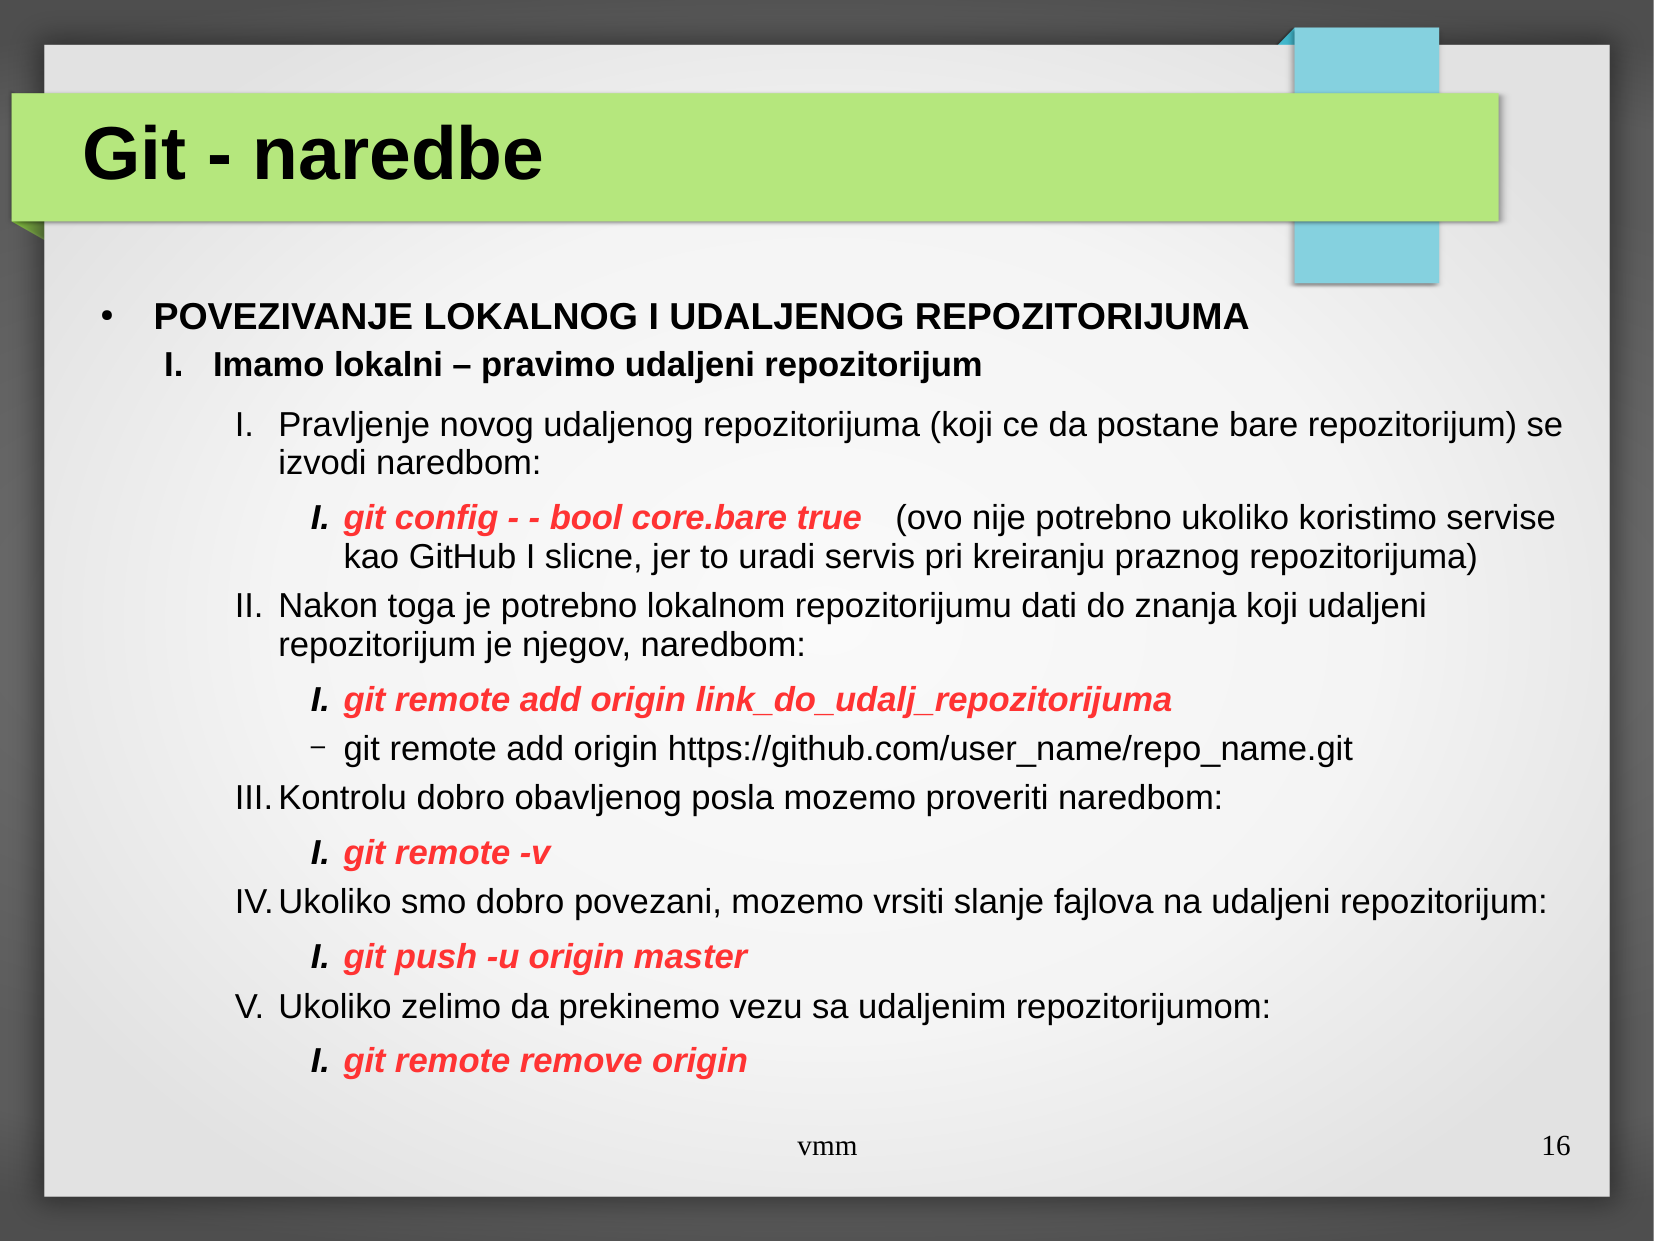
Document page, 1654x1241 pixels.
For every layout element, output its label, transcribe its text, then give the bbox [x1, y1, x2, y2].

picture [0, 0, 1654, 1241]
list POVEZIVANJE LOKALNOG I UDALJENOG REPOZITORIJUMA [82, 295, 1571, 345]
list Imamo lokalni – pravimo udaljeni repozitorijum Pravljenje novog udaljenog repozitorijuma (koji ce da postane bare repozitorijum) se izvodi naredbom: git config - - bool core.bare true (ovo nije potrebno ukoliko koristimo servise kao GitHub I slicne, jer to uradi servis pri kreiranju praznog repozitorijuma) Nakon toga je potrebno lokalnom repozitorijumu dati do znanja koji udaljeni repozitorijum je njegov, naredbom: git remote add origin link_do_udalj_repozitorijuma git remote add origin https://github.com/user_name/repo_name.git Kontrolu dobro obavljenog posla mozemo proveriti naredbom: git remote -v Ukoliko smo dobro povezani, mozemo vrsiti slanje fajlova na udaljeni repozitorijum: git push -u origin master Ukoliko zelimo da prekinemo vezu sa udaljenim repozitorijumom: git remote remove origin [82, 345, 1591, 1126]
title Git - naredbe [82, 94, 1264, 213]
